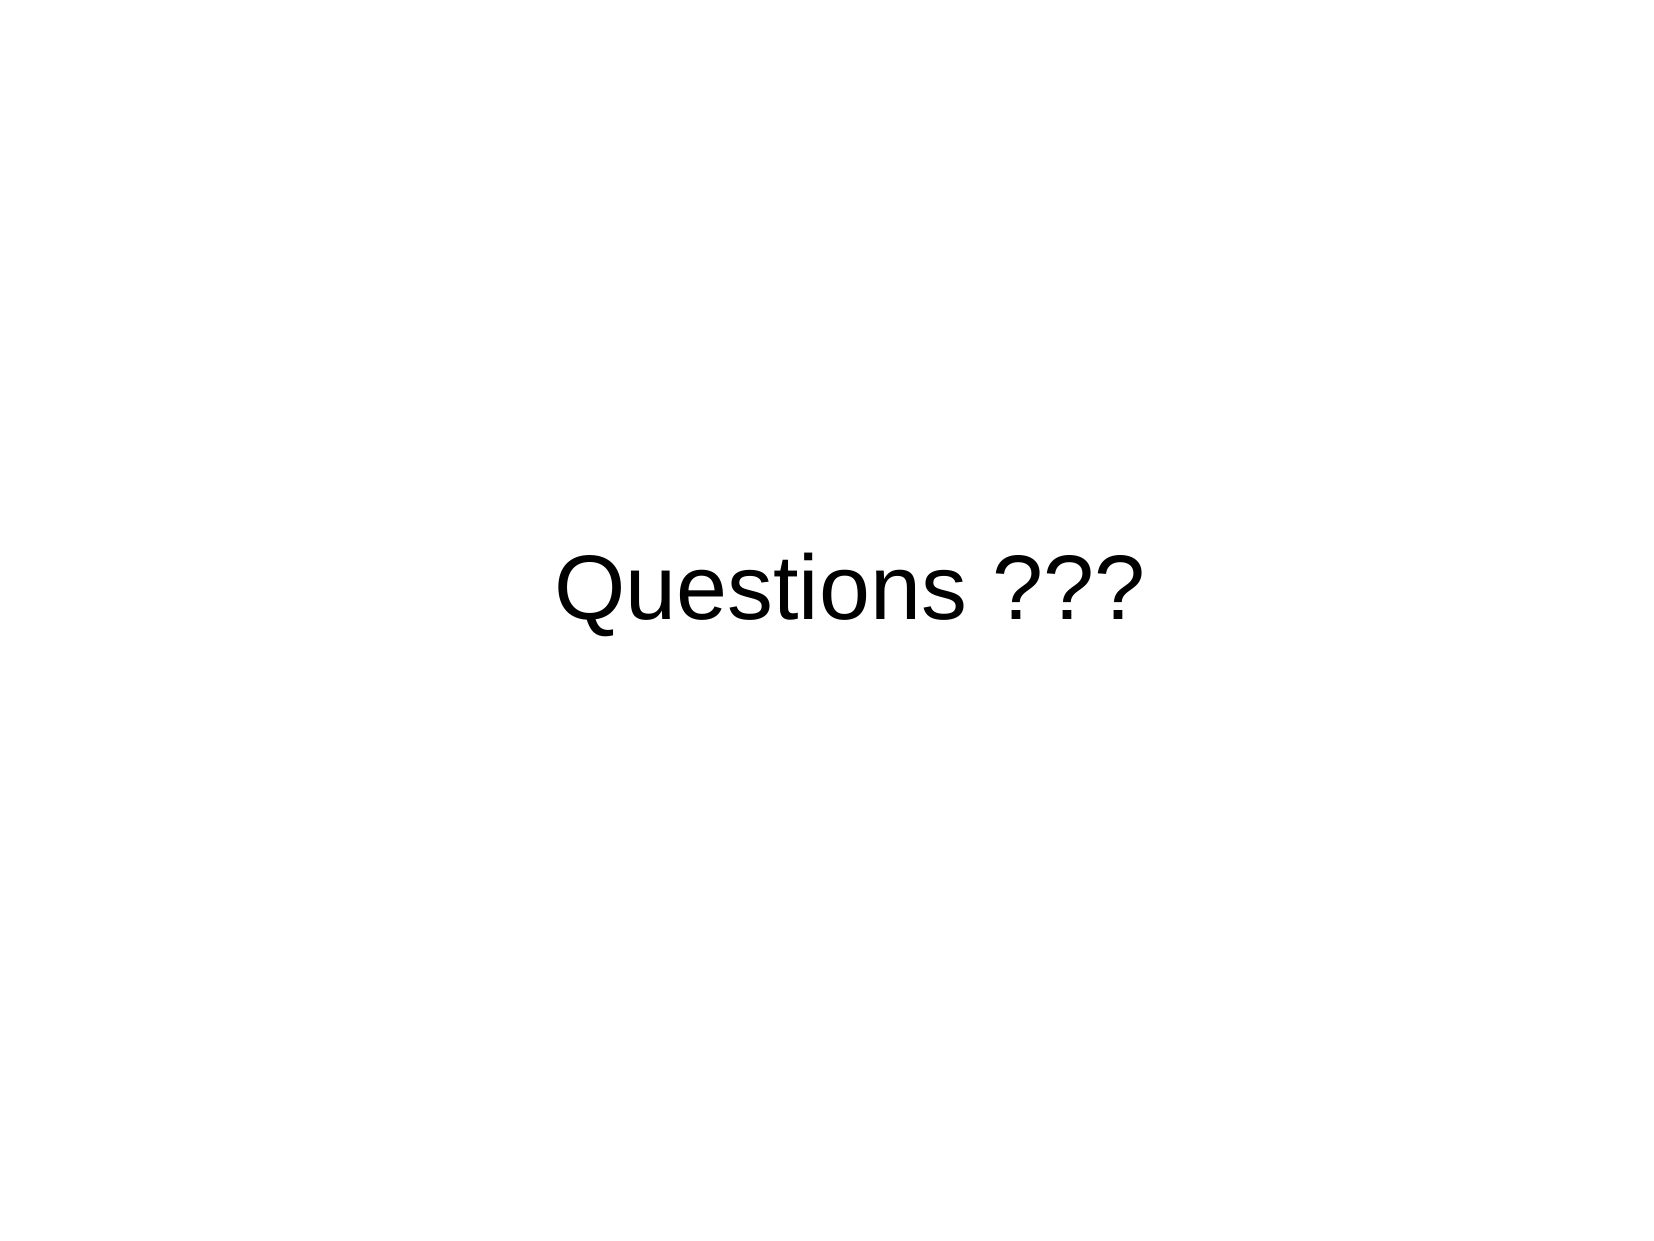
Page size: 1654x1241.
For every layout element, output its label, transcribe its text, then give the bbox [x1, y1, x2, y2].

title Questions ??? [106, 484, 1595, 692]
